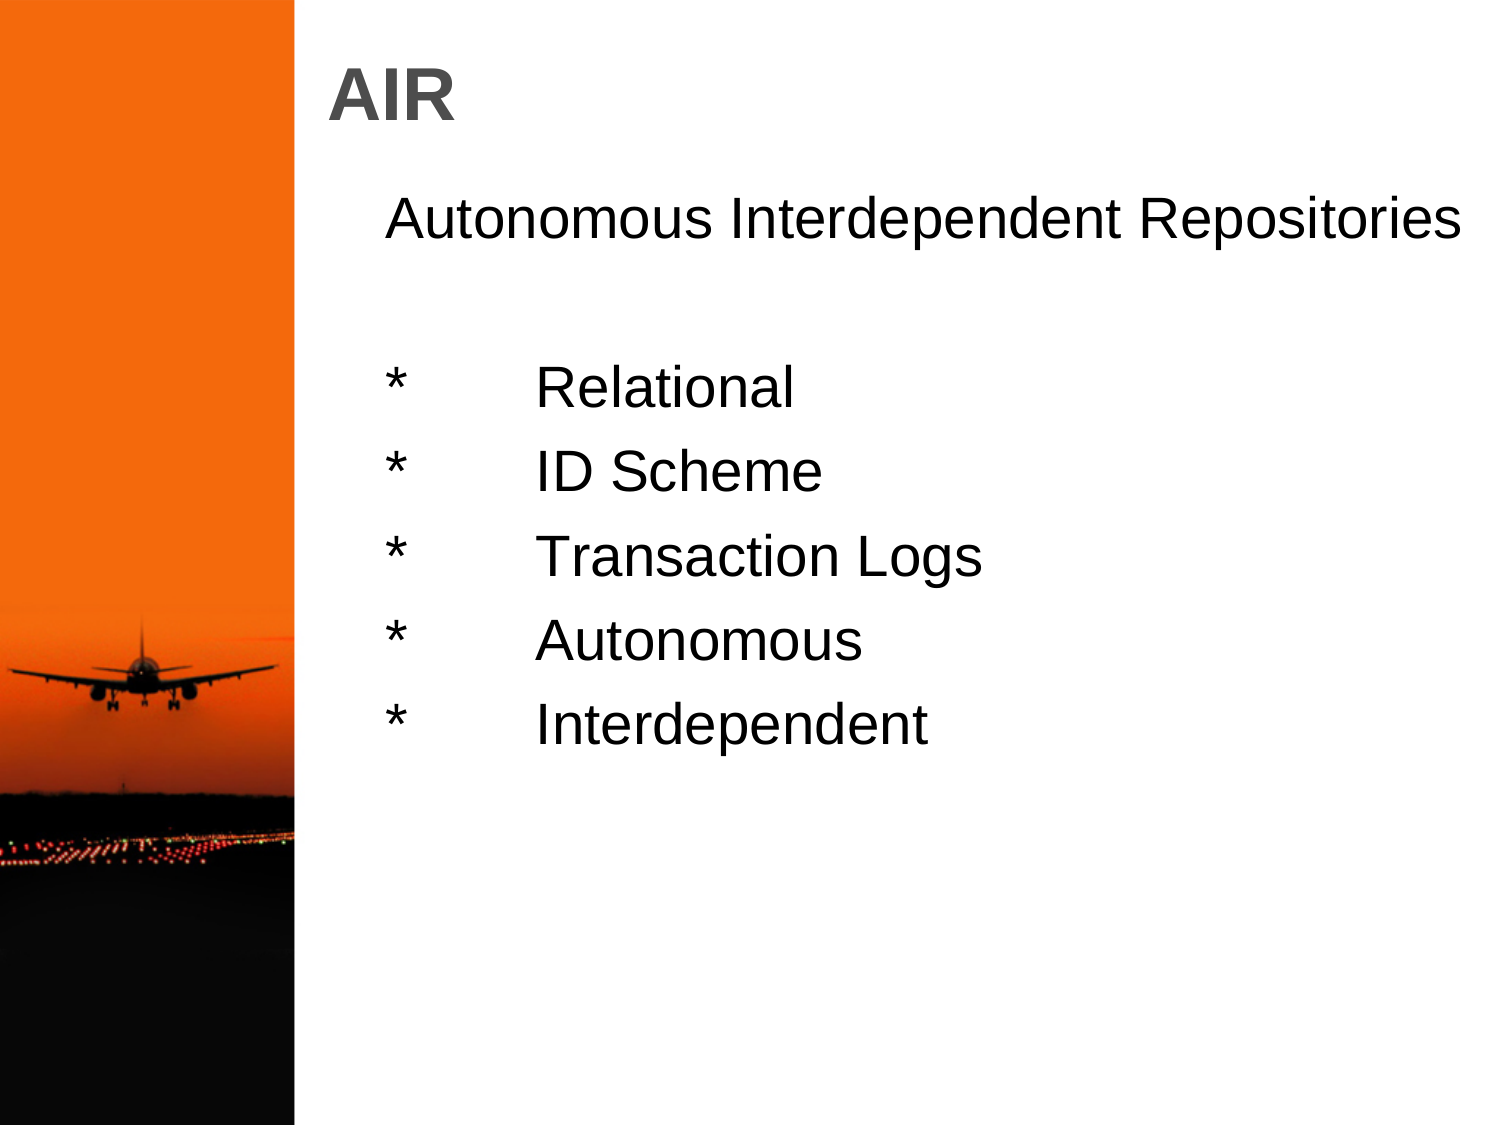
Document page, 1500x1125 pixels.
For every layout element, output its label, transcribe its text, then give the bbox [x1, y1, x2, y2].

picture [0, 0, 1500, 1125]
title AIR [312, 30, 1483, 150]
list Autonomous Interdependent Repositories * Relational * ID Scheme * Transaction Logs * Autonomous * Interdependent [314, 172, 1483, 1094]
